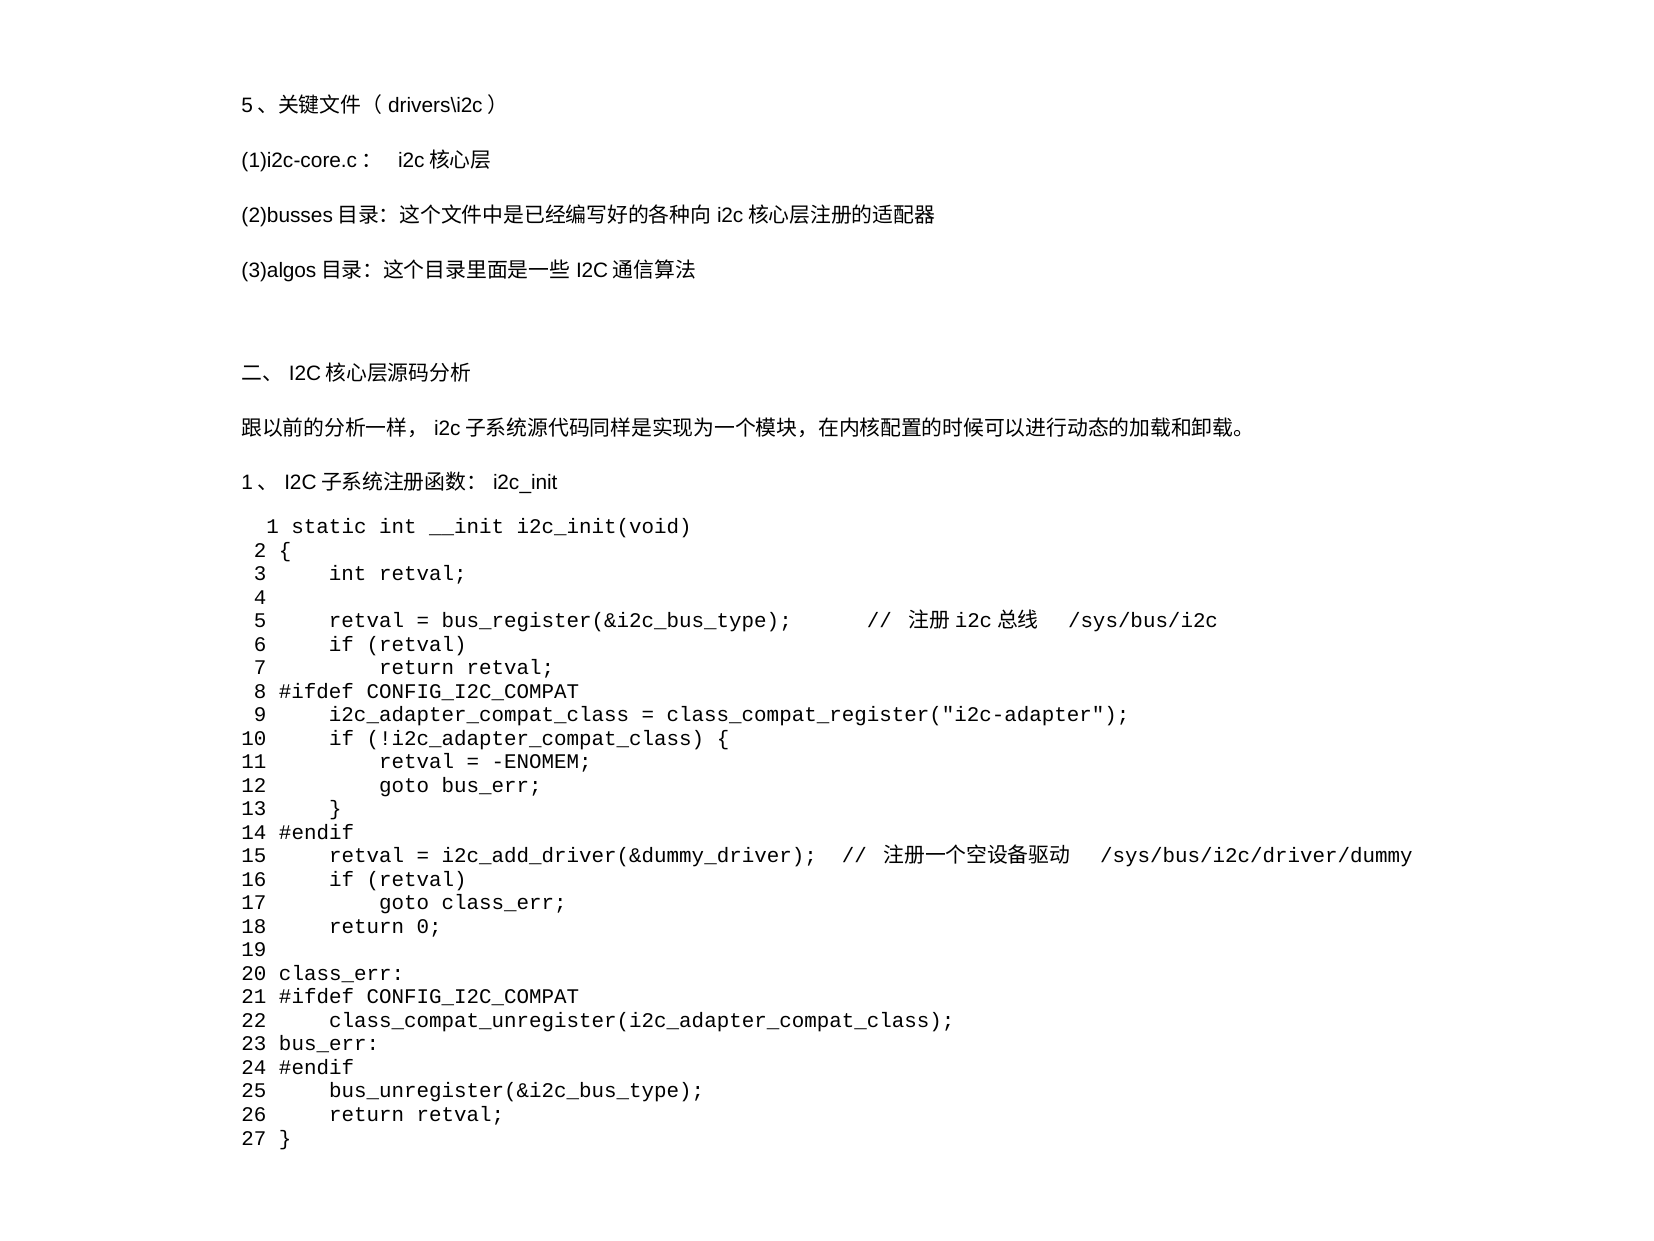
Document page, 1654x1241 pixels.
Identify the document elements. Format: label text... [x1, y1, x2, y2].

text_box 5、关键文件（drivers\i2c） (1)i2c-core.c： i2c核心层 (2)busses目录：这个文件中是已经编写好的各种向i2c核心层注册的适配器 (3)algos目录：这个目录里面是一些I2C通信算法 二、I2C核心层源码分析 跟以前的分析一样，i2c子系统源代码同样是实现为一个模块，在内核配置的时候可以进行动态的加载和卸载。 1、I2C子系统注册函数：i2c_init 1 static int __init i2c_init(void) 2 { 3 int retval; 4 5 retval = bus_register(&i2c_bus_type); // 注册i2c总线 /sys/bus/i2c 6 if (retval) 7 return retval; 8 #ifdef CONFIG_I2C_COMPAT 9 i2c_adapter_compat_class = class_compat_register("i2c-adapter"); 10 if (!i2c_adapter_compat_class) { 11 retval = -ENOMEM; 12 goto bus_err; 13 } 14 #endif 15 retval = i2c_add_driver(&dummy_driver); // 注册一个空设备驱动 /sys/bus/i2c/driver/dummy 16 if (retval) 17 goto class_err; 18 return 0; 19 20 class_err: 21 #ifdef CONFIG_I2C_COMPAT 22 class_compat_unregister(i2c_adapter_compat_class); 23 bus_err: 24 #endif 25 bus_unregister(&i2c_bus_type); 26 return retval; 27 } [226, 81, 1440, 1166]
